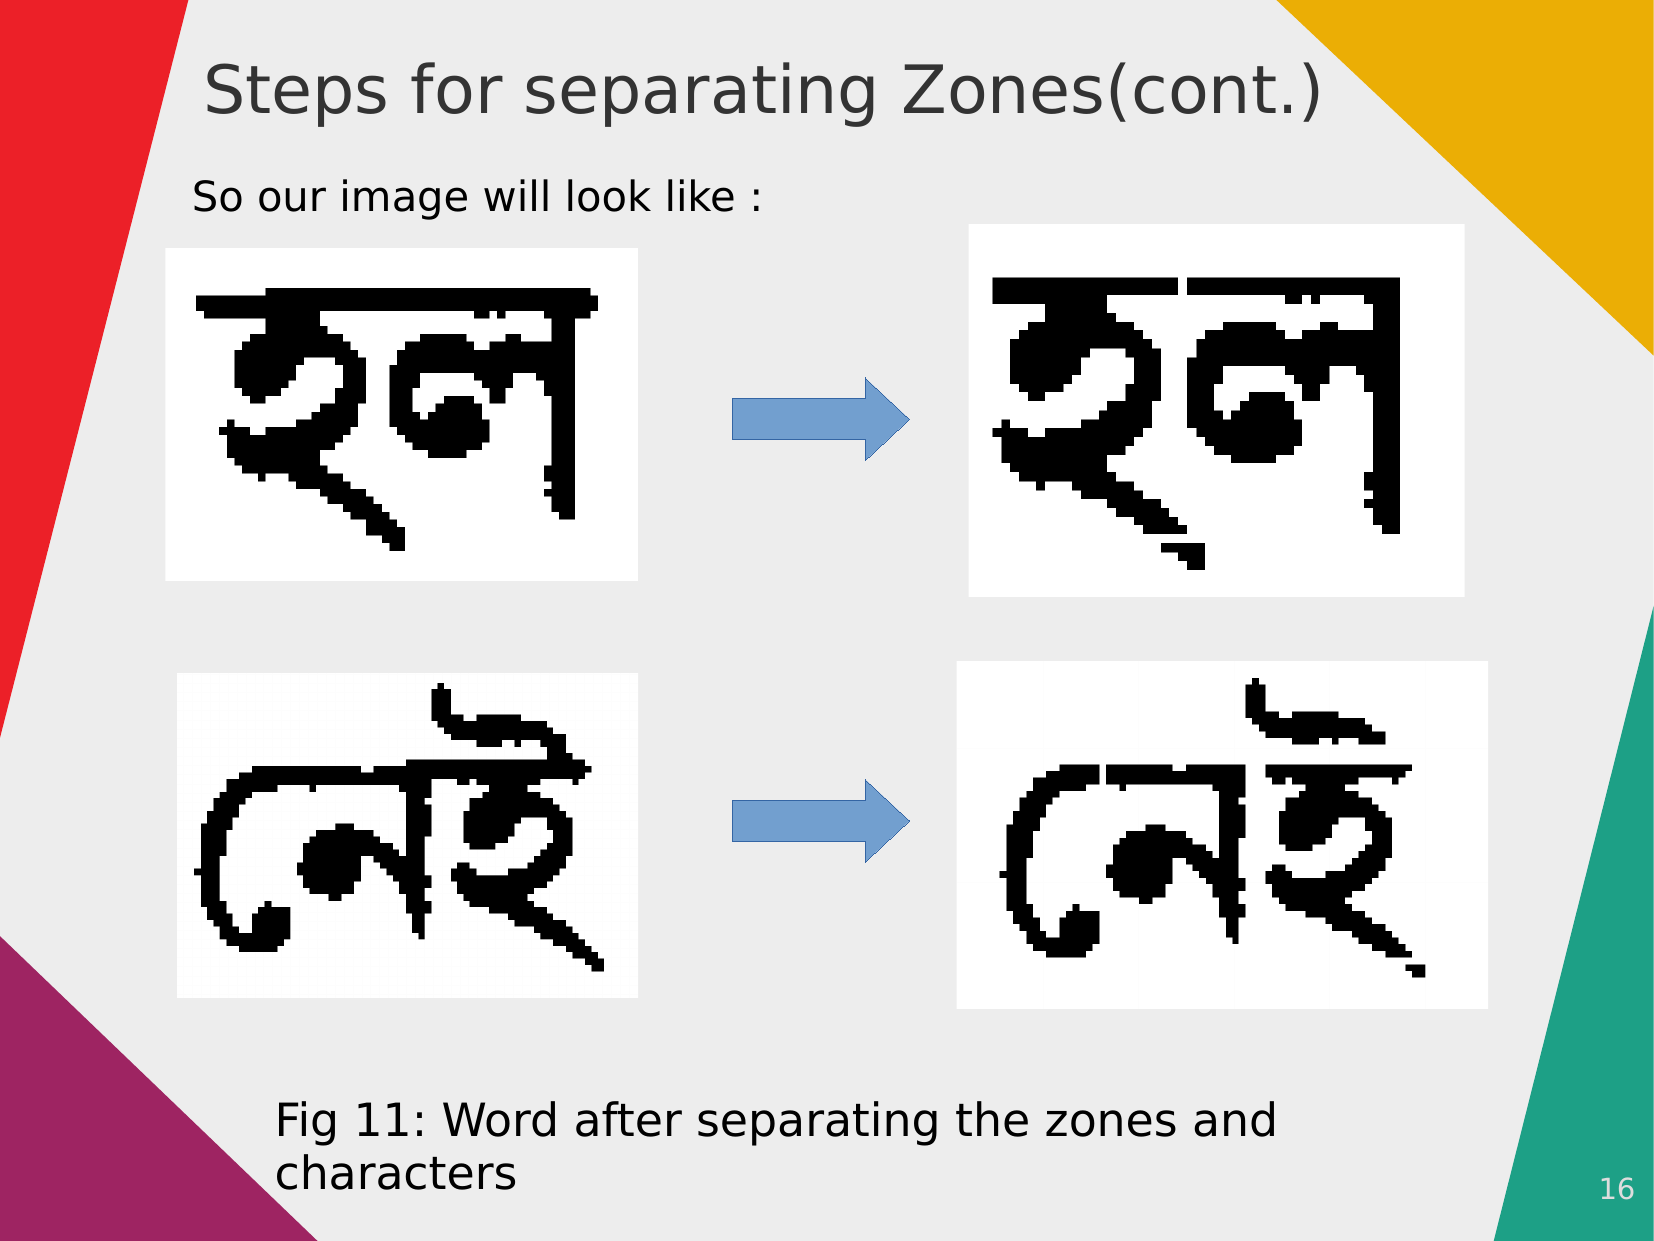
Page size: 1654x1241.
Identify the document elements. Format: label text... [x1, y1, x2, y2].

picture [177, 673, 639, 998]
text_box [732, 779, 910, 863]
text_box [732, 377, 910, 461]
title Steps for separating Zones(cont.) [52, 0, 1477, 189]
text_box Fig 11: Word after separating the zones and characters [259, 1086, 1536, 1208]
picture [956, 661, 1489, 1009]
picture [968, 224, 1465, 597]
text_box So our image will look like : [177, 165, 1501, 260]
picture [165, 248, 638, 581]
